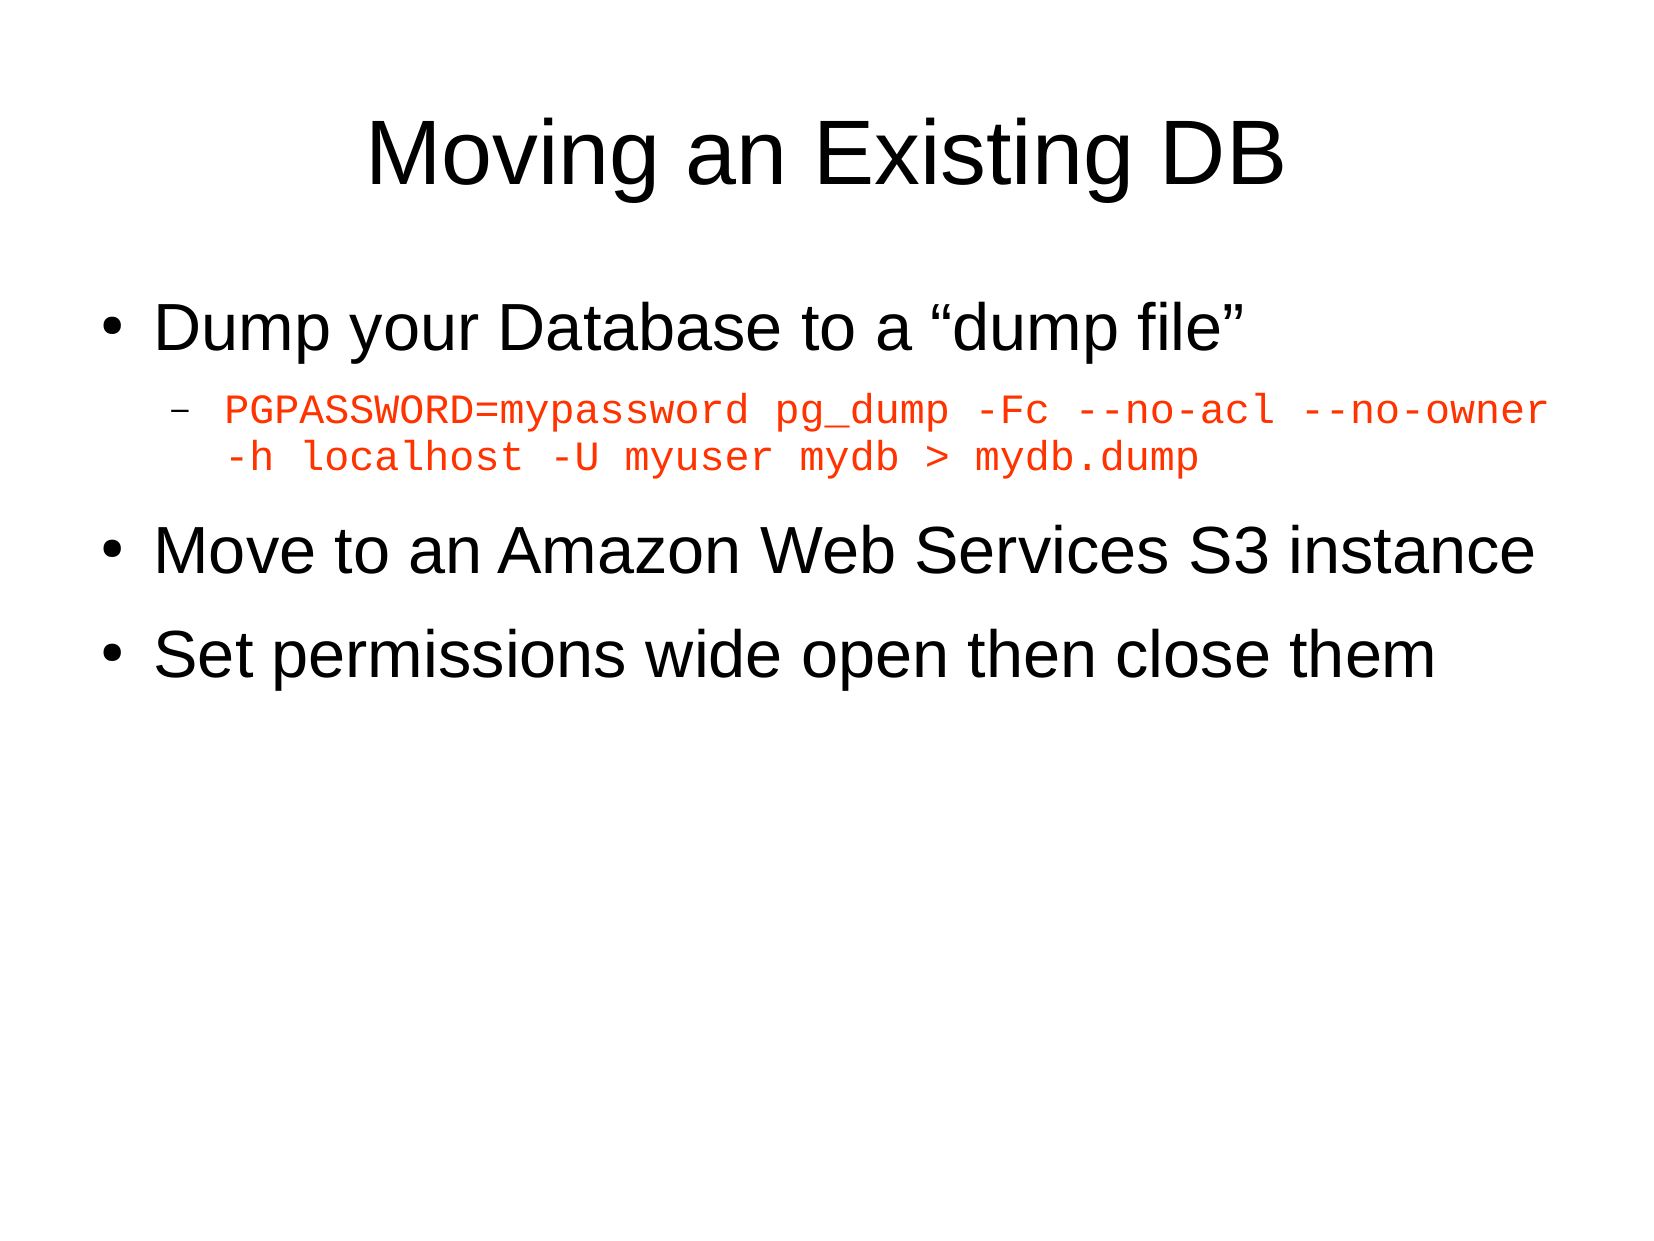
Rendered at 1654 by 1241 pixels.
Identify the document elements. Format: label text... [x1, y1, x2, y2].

list Dump your Database to a “dump file” PGPASSWORD=mypassword pg_dump -Fc --no-acl --no-owner -h localhost -U myuser mydb > mydb.dump Move to an Amazon Web Services S3 instance Set permissions wide open then close them [82, 290, 1571, 1010]
title Moving an Existing DB [82, 49, 1571, 257]
